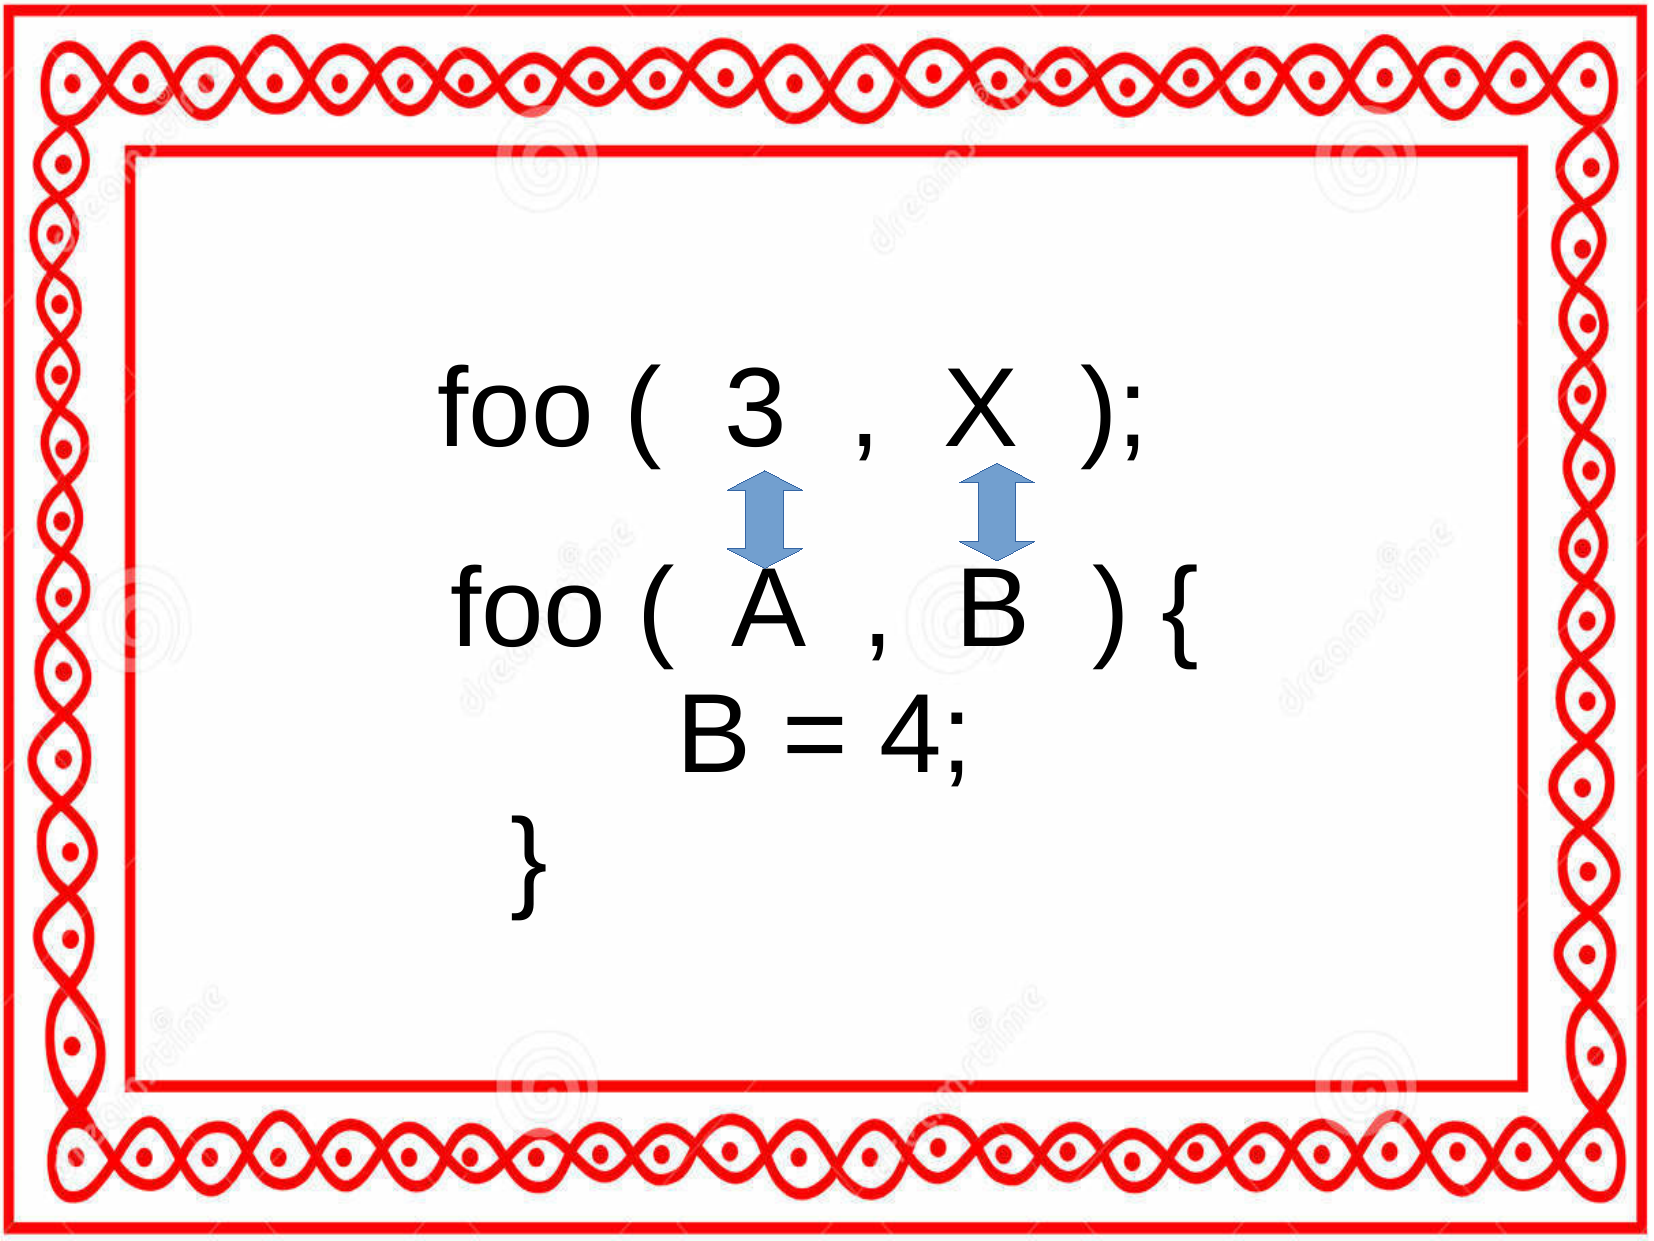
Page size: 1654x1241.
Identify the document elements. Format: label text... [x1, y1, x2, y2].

text_box [959, 463, 1035, 561]
subtitle foo ( 3 , X ); foo ( A , B ) { B = 4; } [135, 152, 1516, 1114]
picture [0, 0, 1654, 1241]
text_box [727, 470, 803, 569]
